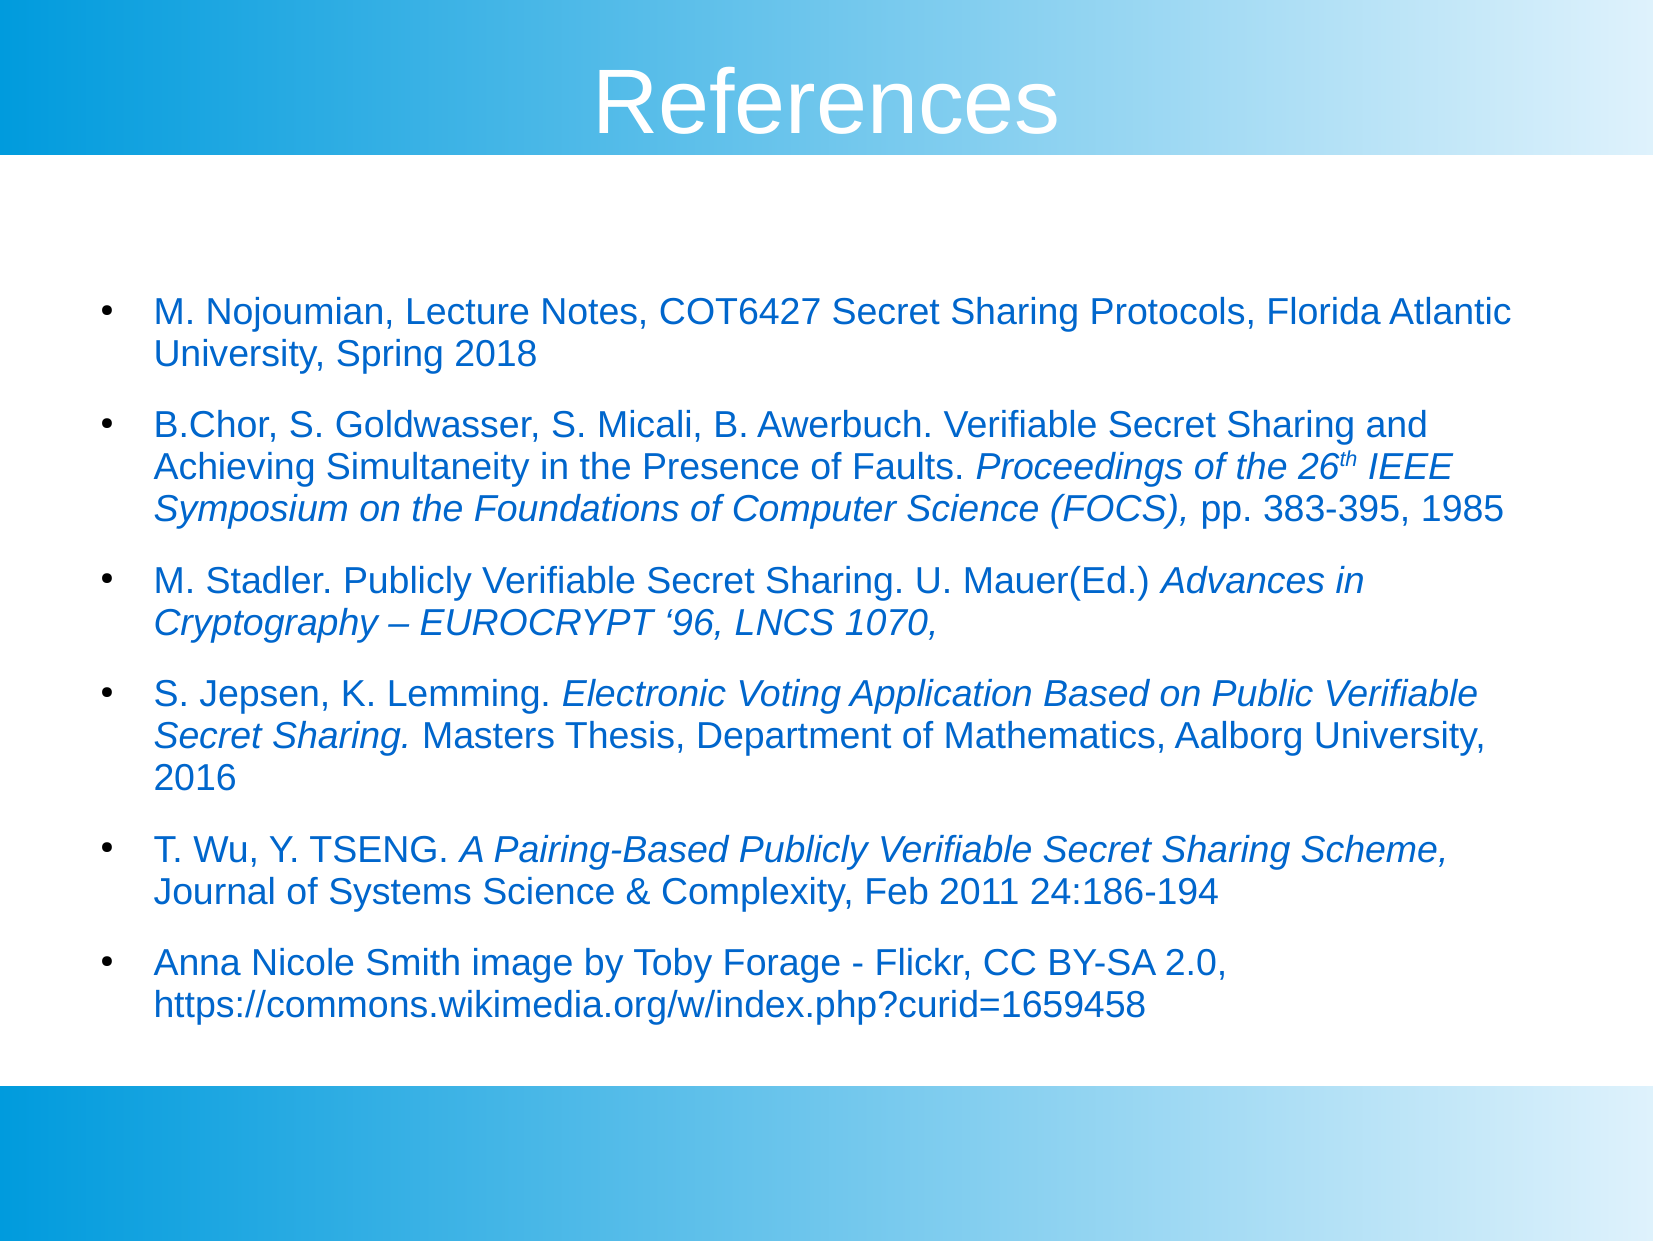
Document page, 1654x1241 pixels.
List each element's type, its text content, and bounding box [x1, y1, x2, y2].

list M. Nojoumian, Lecture Notes, COT6427 Secret Sharing Protocols, Florida Atlantic University, Spring 2018 B.Chor, S. Goldwasser, S. Micali, B. Awerbuch. Verifiable Secret Sharing and Achieving Simultaneity in the Presence of Faults. Proceedings of the 26th IEEE Symposium on the Foundations of Computer Science (FOCS), pp. 383-395, 1985 M. Stadler. Publicly Verifiable Secret Sharing. U. Mauer(Ed.) Advances in Cryptography – EUROCRYPT ‘96, LNCS 1070, S. Jepsen, K. Lemming. Electronic Voting Application Based on Public Verifiable Secret Sharing. Masters Thesis, Department of Mathematics, Aalborg University, 2016 T. Wu, Y. TSENG. A Pairing-Based Publicly Verifiable Secret Sharing Scheme, Journal of Systems Science & Complexity, Feb 2011 24:186-194 Anna Nicole Smith image by Toby Forage - Flickr, CC BY-SA 2.0, https://commons.wikimedia.org/w/index.php?curid=1659458 [82, 290, 1571, 1010]
title References [82, 49, 1571, 155]
